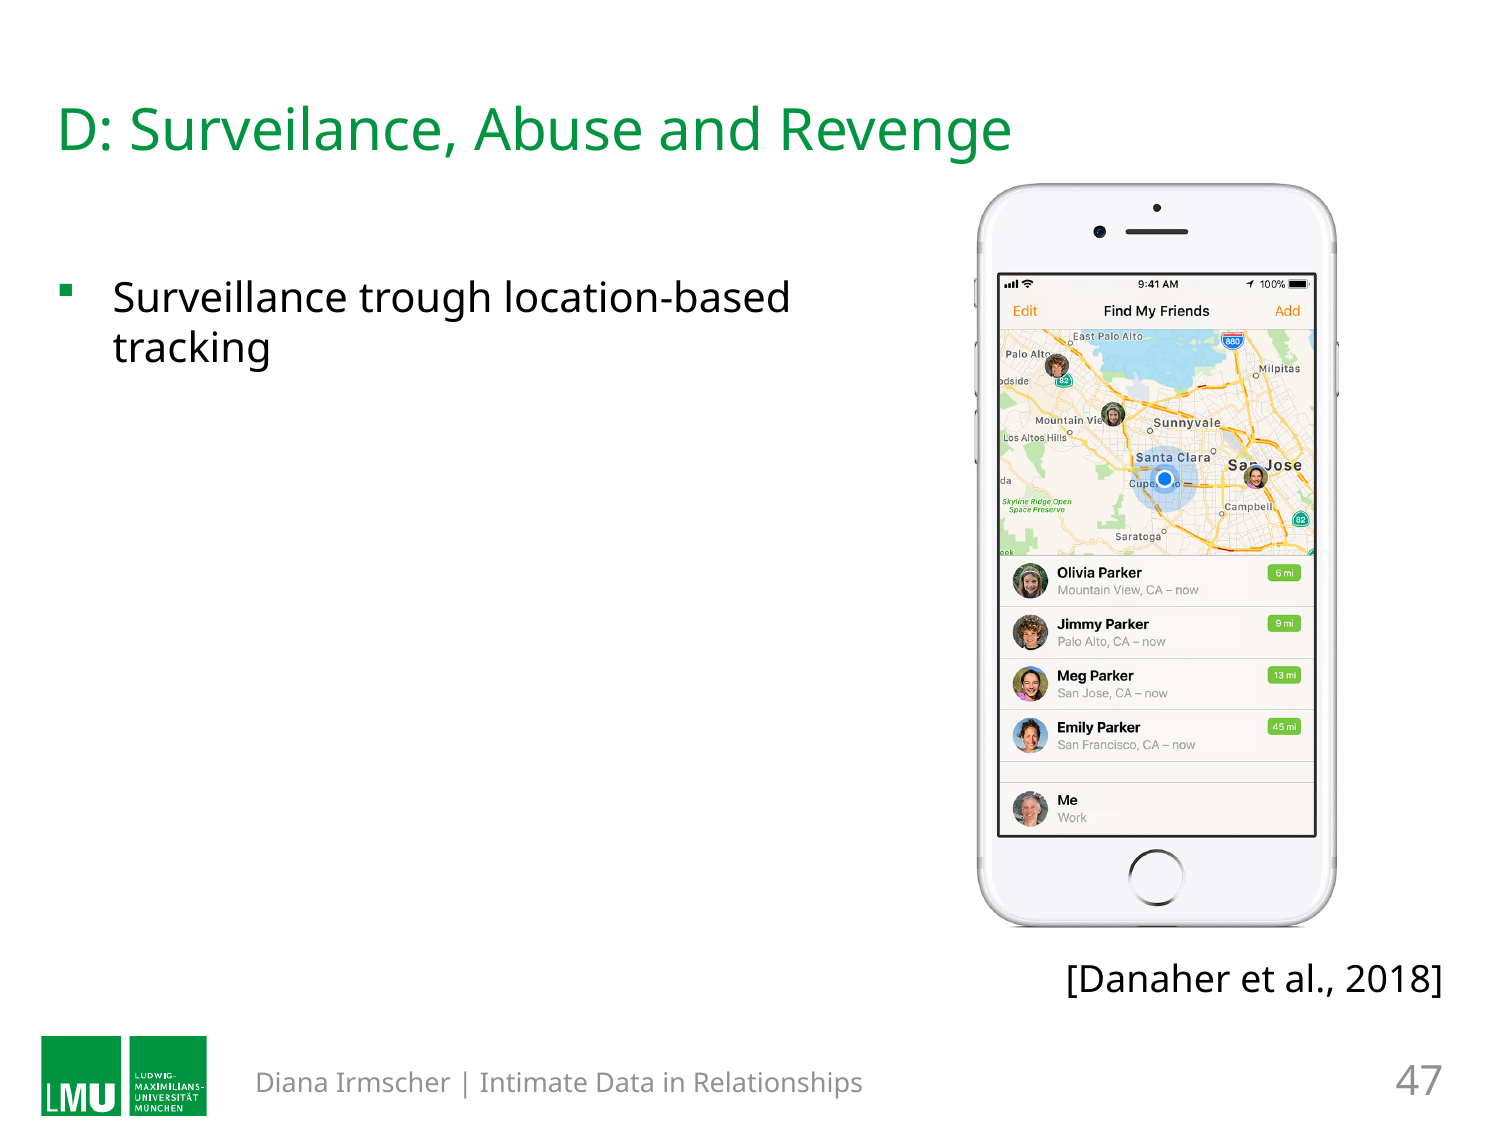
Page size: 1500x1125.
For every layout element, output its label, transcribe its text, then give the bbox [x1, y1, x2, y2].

picture [974, 183, 1339, 928]
title D: Surveilance, Abuse and Revenge [41, 37, 1459, 217]
slide_number <number> [1014, 1046, 1459, 1117]
footer Diana Irmscher | Intimate Data in Relationships [240, 1046, 963, 1117]
list Surveillance trough location-based tracking [41, 263, 934, 947]
list [Danaher et al., 2018] [41, 947, 1459, 1007]
